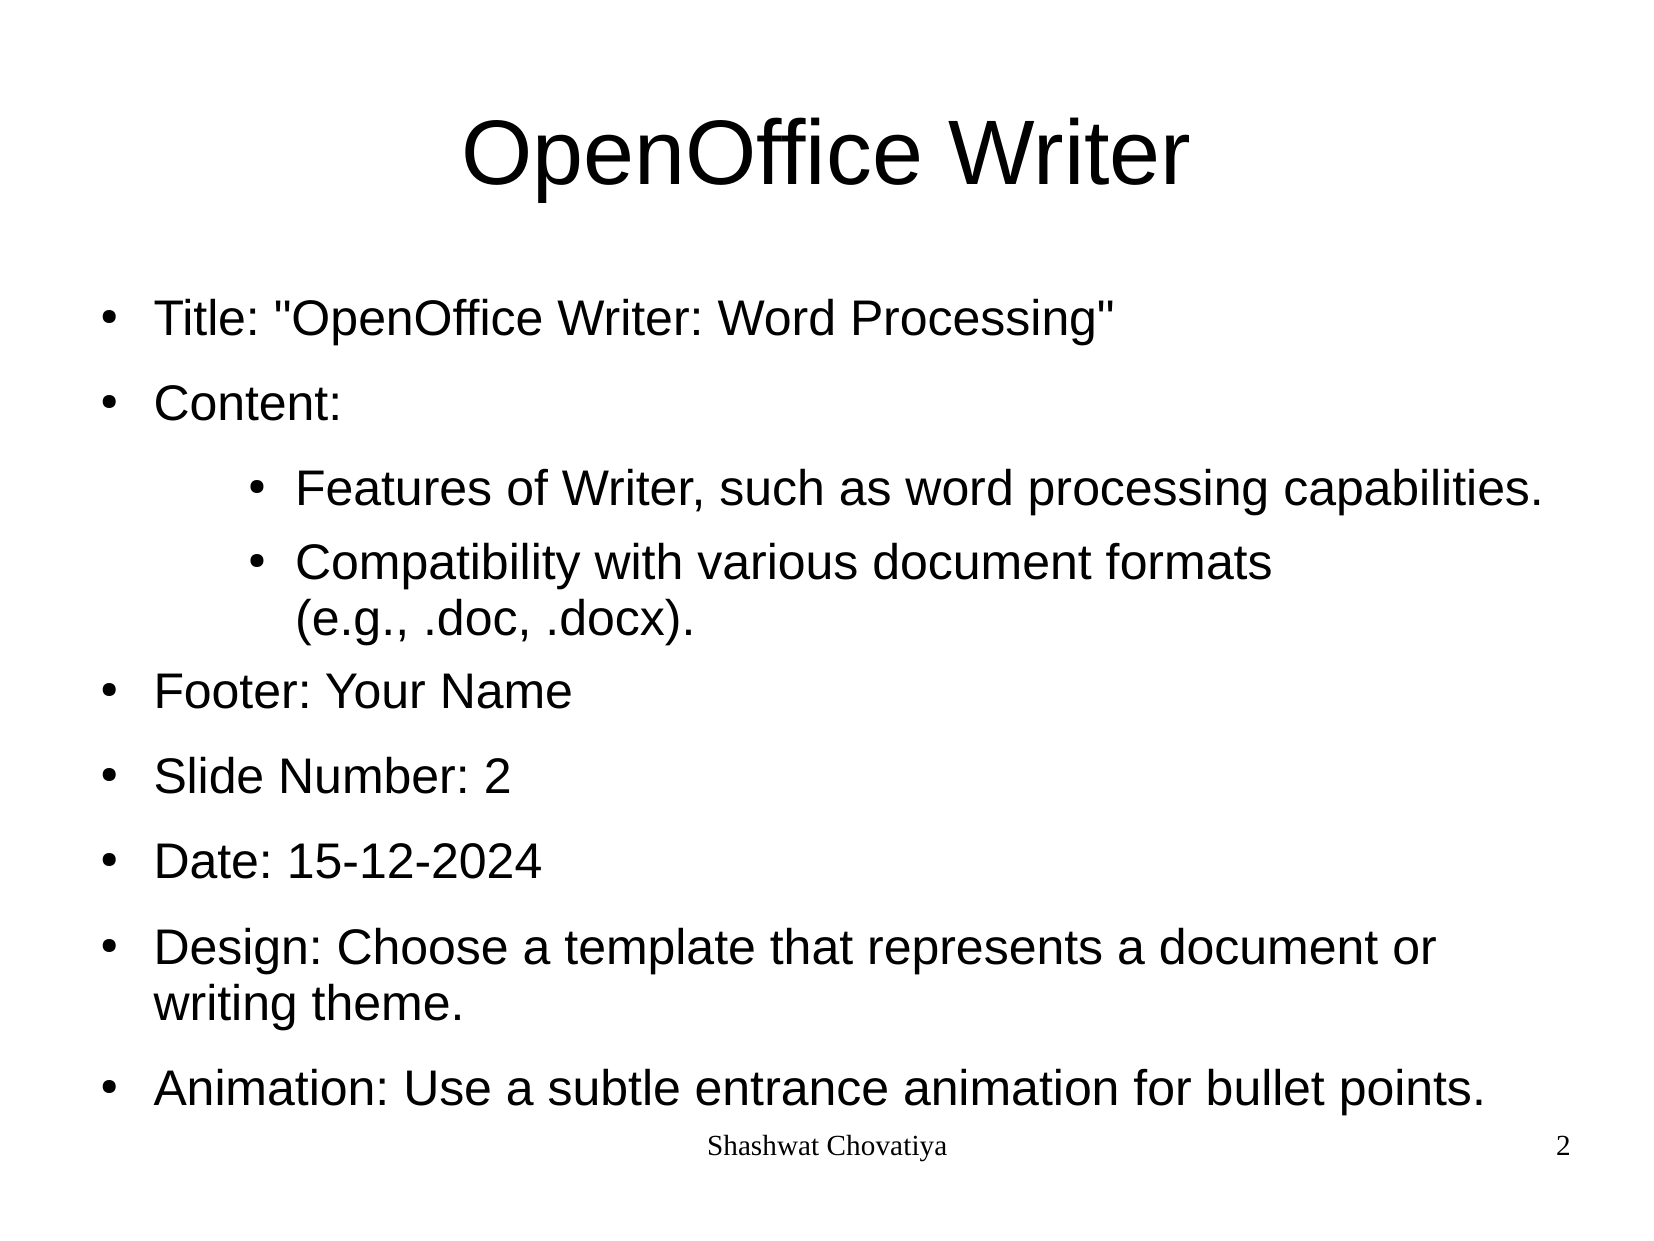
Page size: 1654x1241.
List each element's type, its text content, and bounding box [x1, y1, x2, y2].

list Title: "OpenOffice Writer: Word Processing" Content: Features of Writer, such as word processing capabilities. Compatibility with various document formats (e.g., .doc, .docx). Footer: Your Name Slide Number: 2 Date: 15-12-2024 Design: Choose a template that represents a document or writing theme. Animation: Use a subtle entrance animation for bullet points. [82, 290, 1571, 1116]
title OpenOffice Writer [82, 49, 1571, 257]
